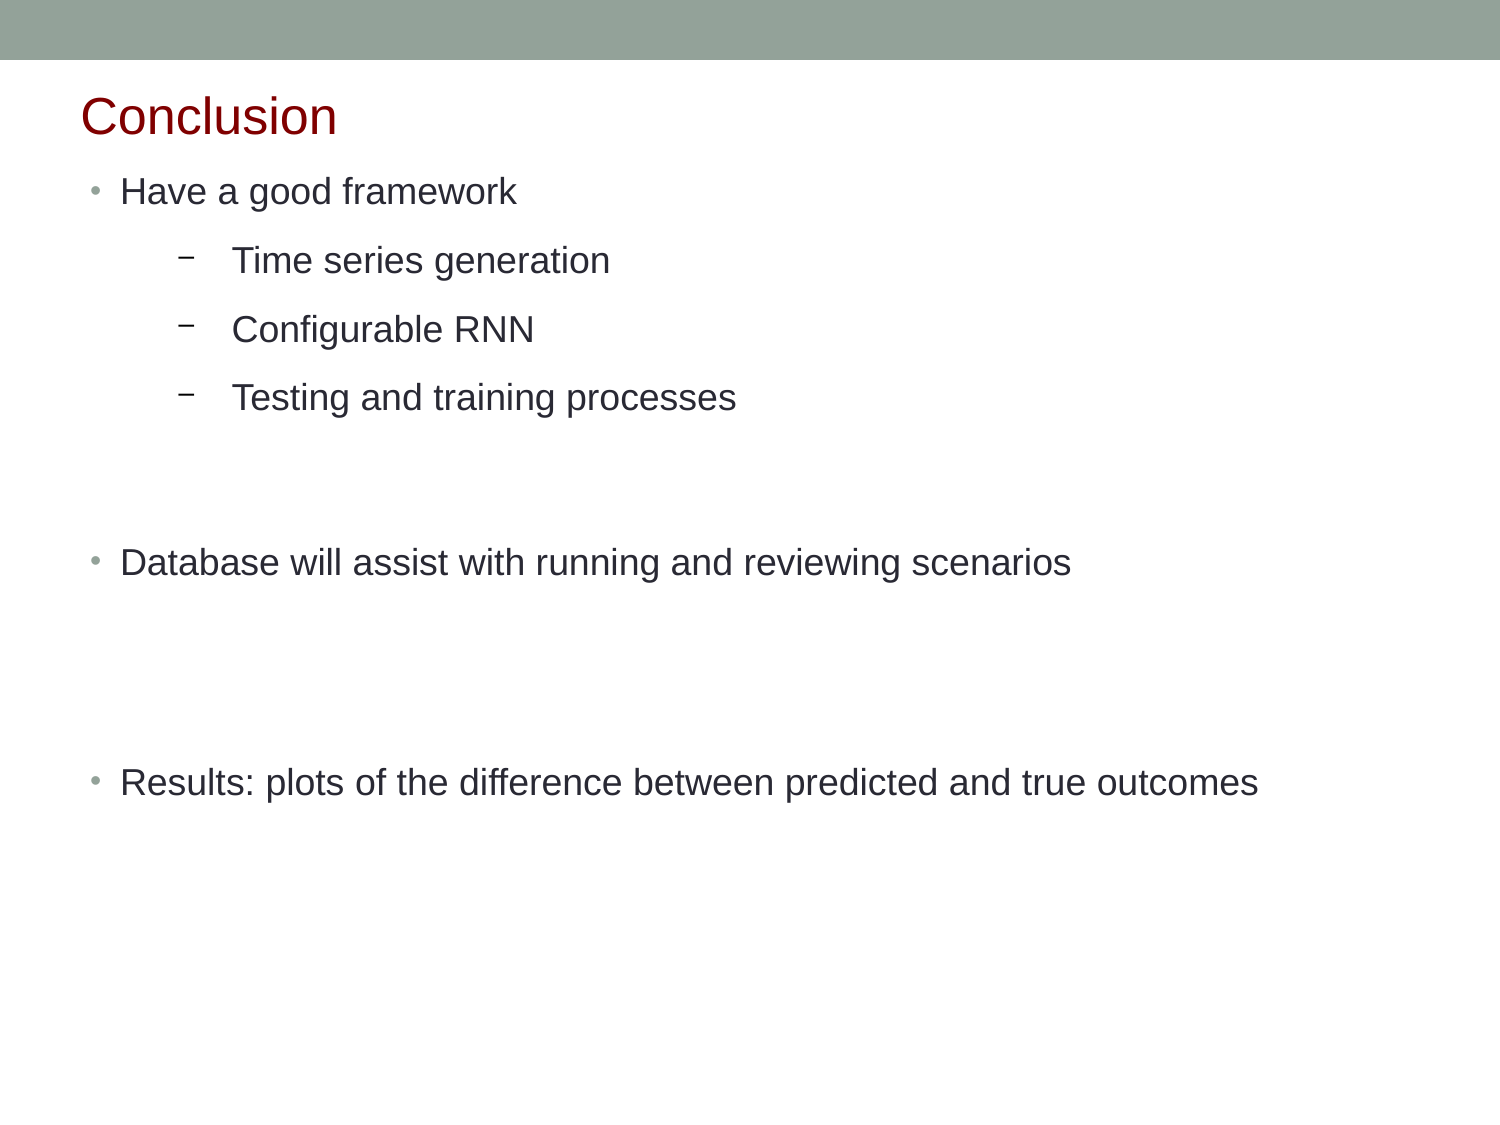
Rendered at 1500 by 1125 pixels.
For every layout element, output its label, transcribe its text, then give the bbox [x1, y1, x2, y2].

list Have a good framework Time series generation Configurable RNN Testing and training processes Database will assist with running and reviewing scenarios Results: plots of the difference between predicted and true outcomes [75, 160, 1425, 961]
title Conclusion [30, 79, 1426, 149]
